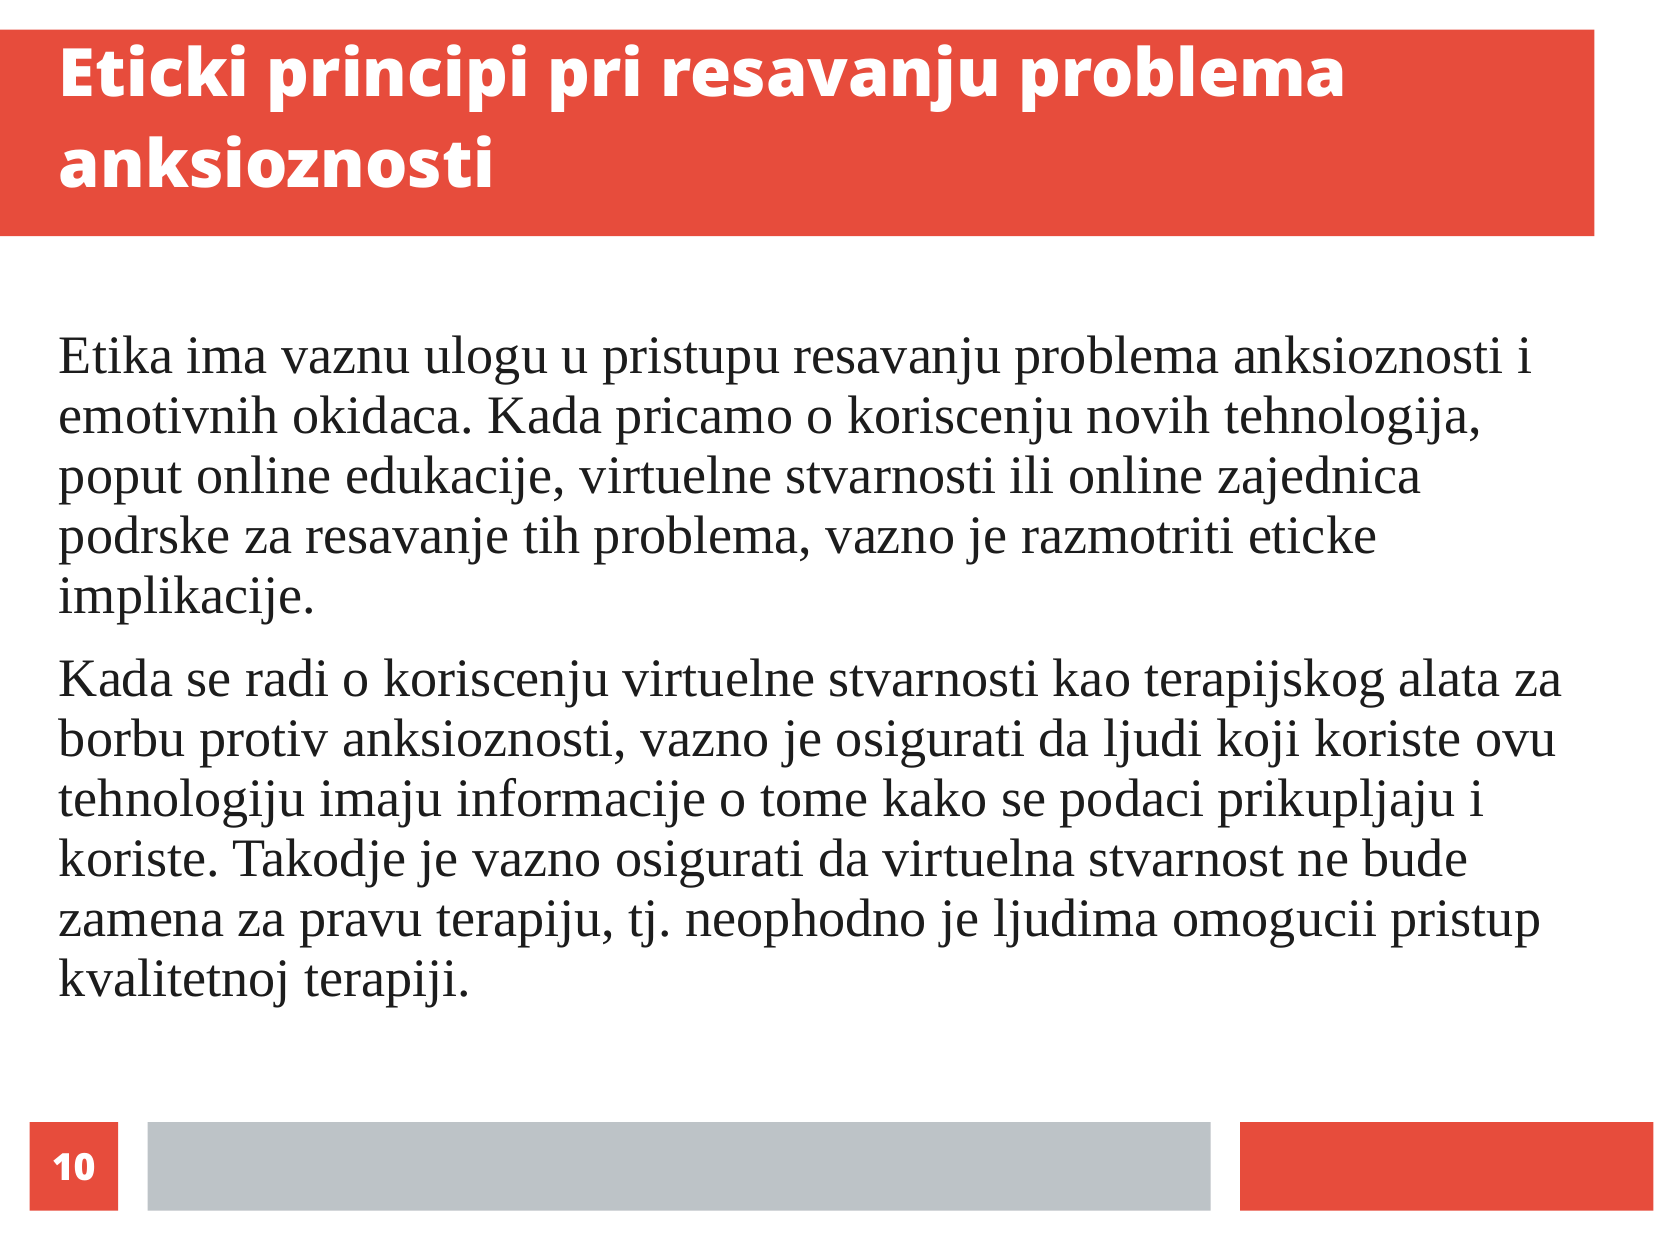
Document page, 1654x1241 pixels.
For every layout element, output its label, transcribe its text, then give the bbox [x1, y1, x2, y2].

title Eticki principi pri resavanju problema anksioznosti [59, 59, 1595, 207]
list Etika ima vaznu ulogu u pristupu resavanju problema anksioznosti i emotivnih okidaca. Kada pricamo o koriscenju novih tehnologija, poput online edukacije, virtuelne stvarnosti ili online zajednica podrske za resavanje tih problema, vazno je razmotriti eticke implikacije. Kada se radi o koriscenju virtuelne stvarnosti kao terapijskog alata za borbu protiv anksioznosti, vazno je osigurati da ljudi koji koriste ovu tehnologiju imaju informacije o tome kako se podaci prikupljaju i koriste. Takodje je vazno osigurati da virtuelna stvarnost ne bude zamena za pravu terapiju, tj. neophodno je ljudima omogucii pristup kvalitetnoj terapiji. [59, 324, 1565, 1093]
